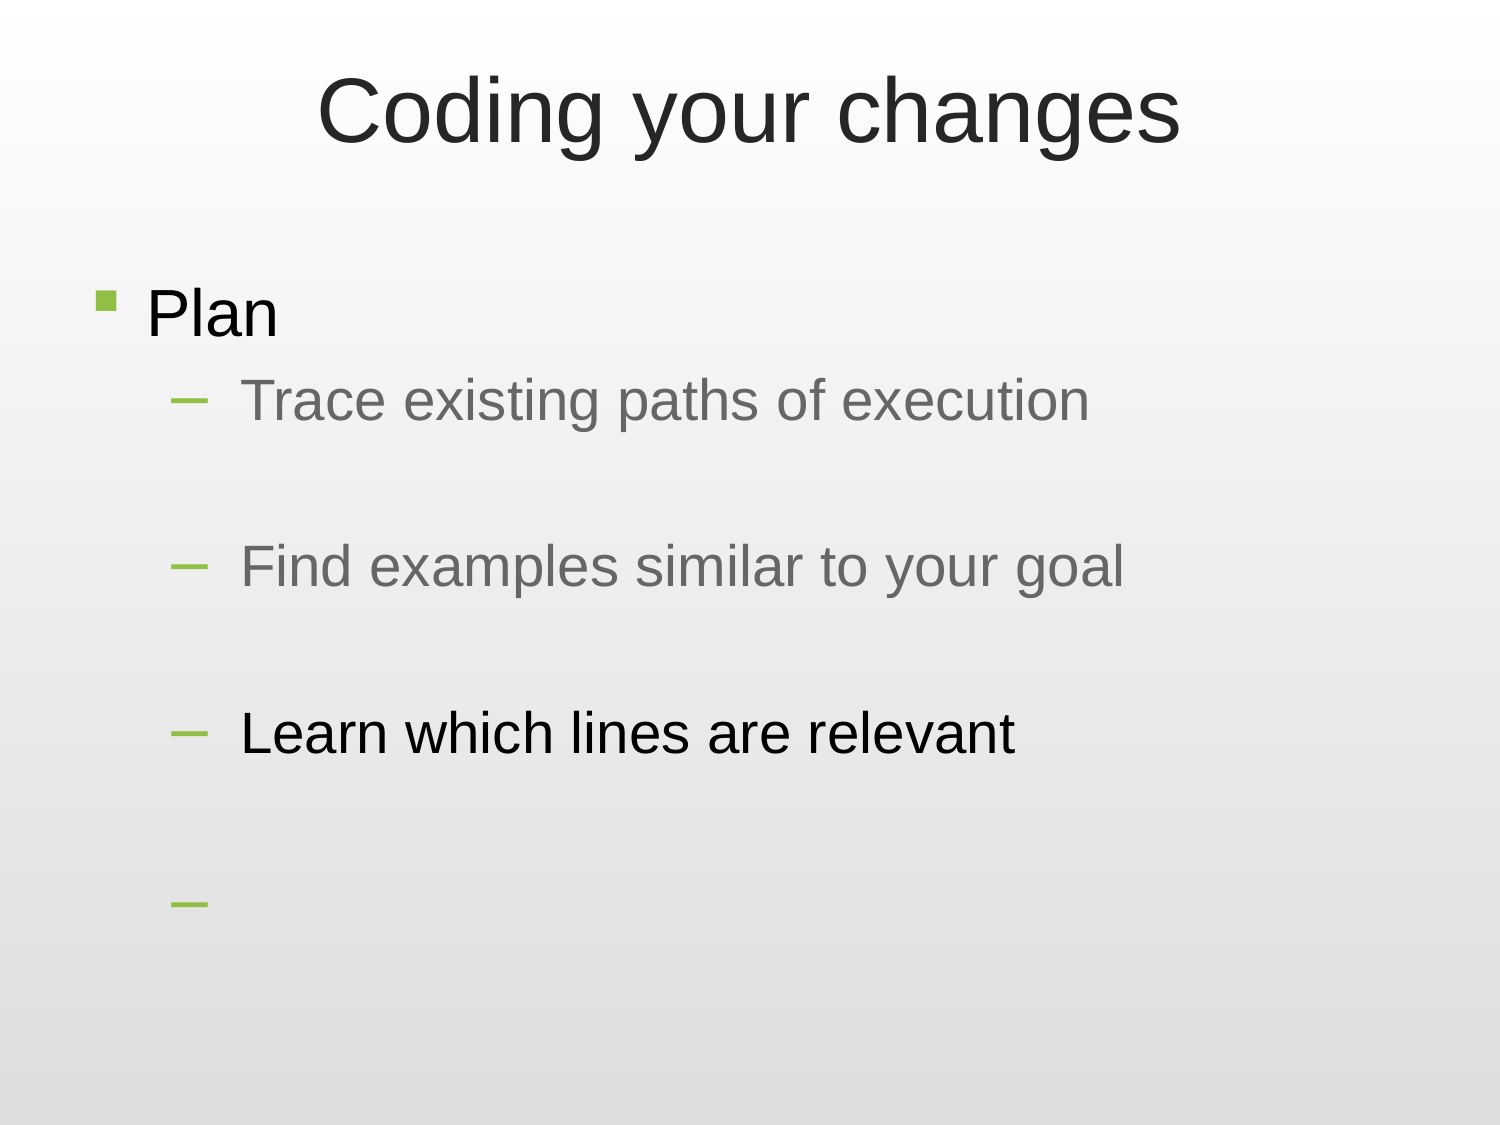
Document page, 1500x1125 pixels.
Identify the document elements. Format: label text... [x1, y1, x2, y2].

list Plan Trace existing paths of execution Find examples similar to your goal Learn which lines are relevant [75, 262, 1425, 1005]
title Coding your changes [75, 19, 1425, 191]
